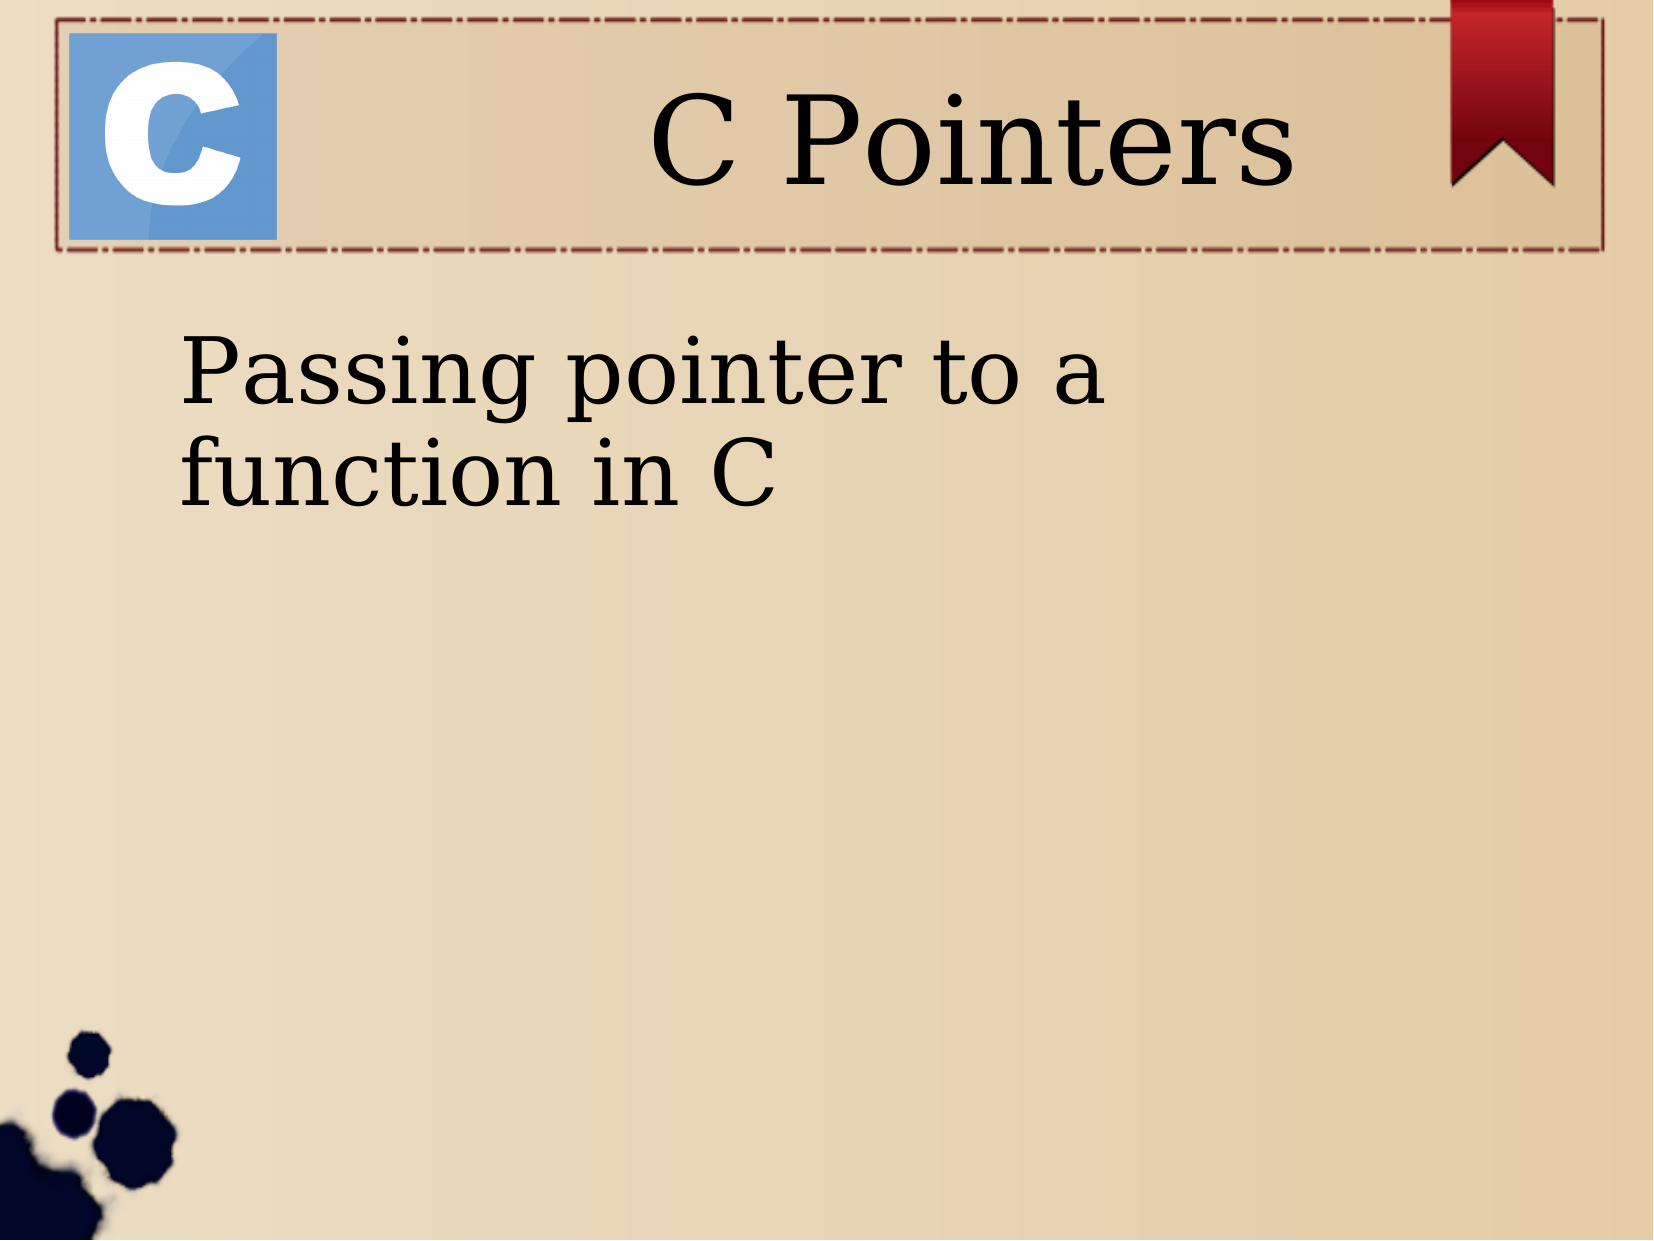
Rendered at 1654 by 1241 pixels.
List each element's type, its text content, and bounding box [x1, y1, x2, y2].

text_box Passing pointer to a function in C [165, 313, 1426, 466]
title C Pointers [495, 47, 1413, 229]
picture [0, 0, 1654, 1240]
